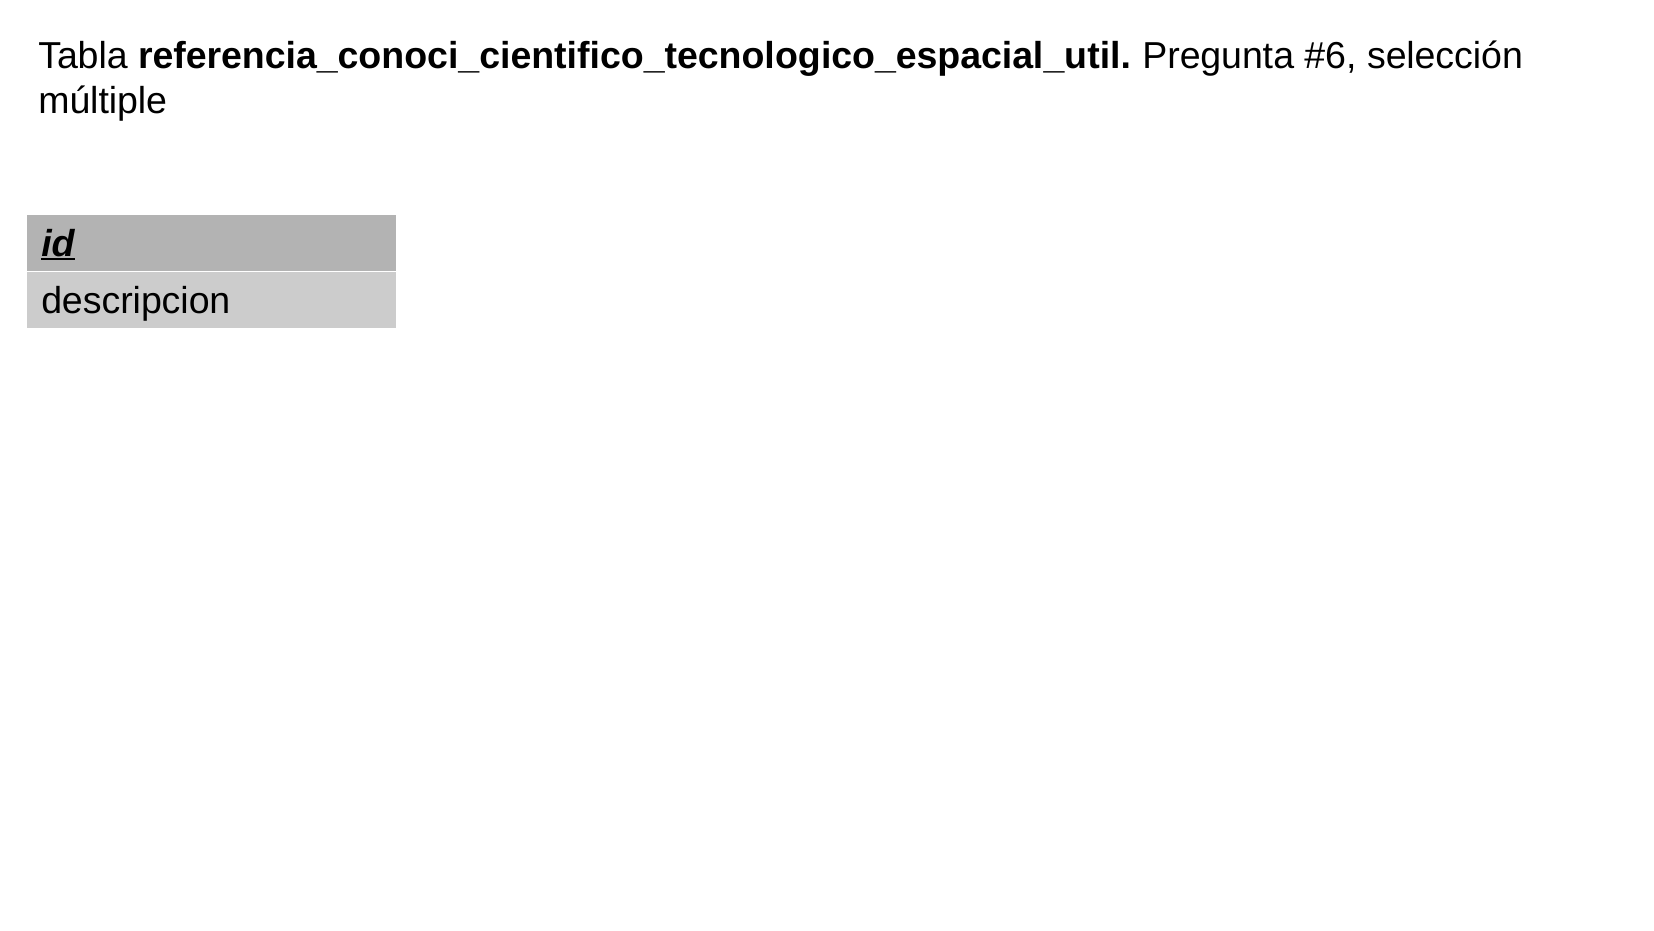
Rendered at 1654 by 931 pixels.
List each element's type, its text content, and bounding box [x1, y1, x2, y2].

text_box Tabla referencia_conoci_cientifico_tecnologico_espacial_util. Pregunta #6, selección múltiple [23, 23, 1618, 165]
table_cell descripcion [27, 272, 396, 328]
table_header id [27, 215, 396, 271]
